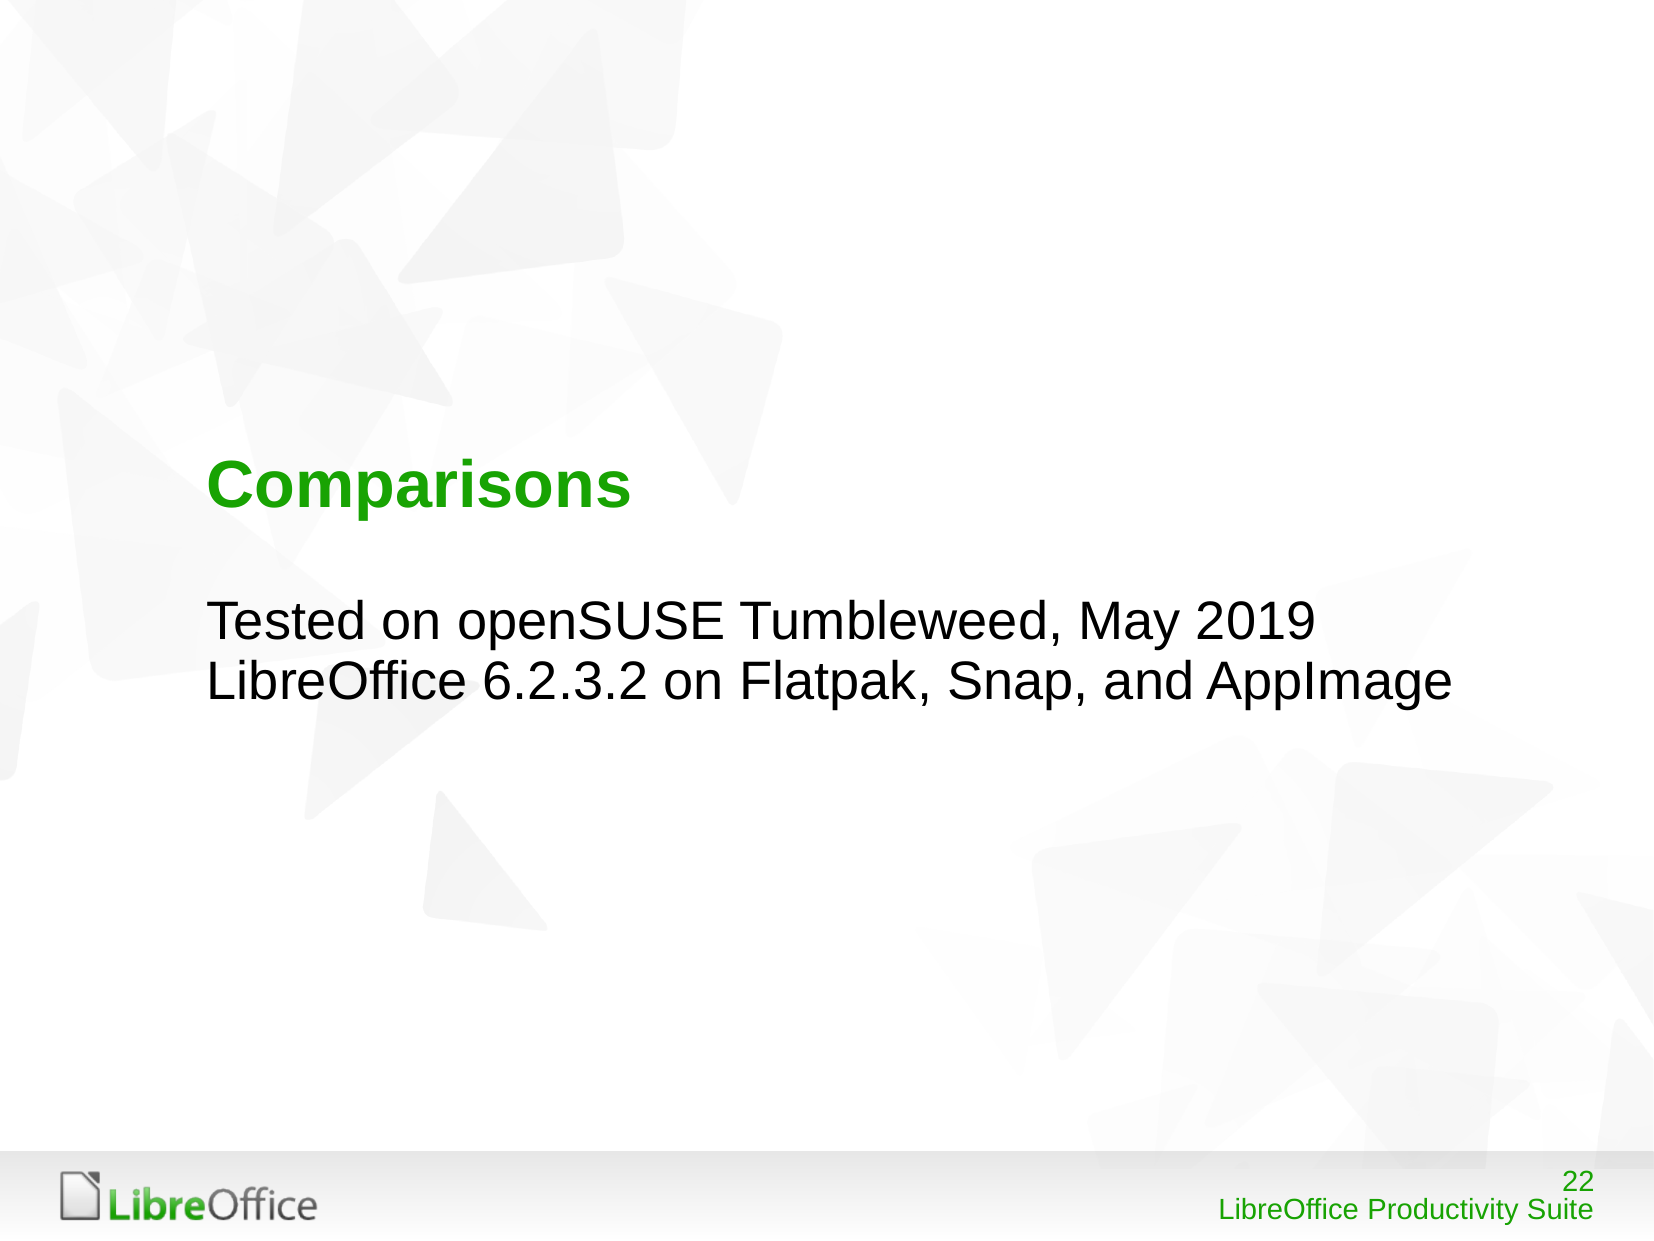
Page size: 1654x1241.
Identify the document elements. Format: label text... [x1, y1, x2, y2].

title Comparisons [206, 395, 1477, 573]
picture [41, 1152, 337, 1240]
picture [0, 0, 783, 931]
picture [915, 548, 1654, 1169]
subtitle Tested on openSUSE Tumbleweed, May 2019 LibreOffice 6.2.3.2 on Flatpak, Snap, and AppImage [206, 590, 1477, 945]
